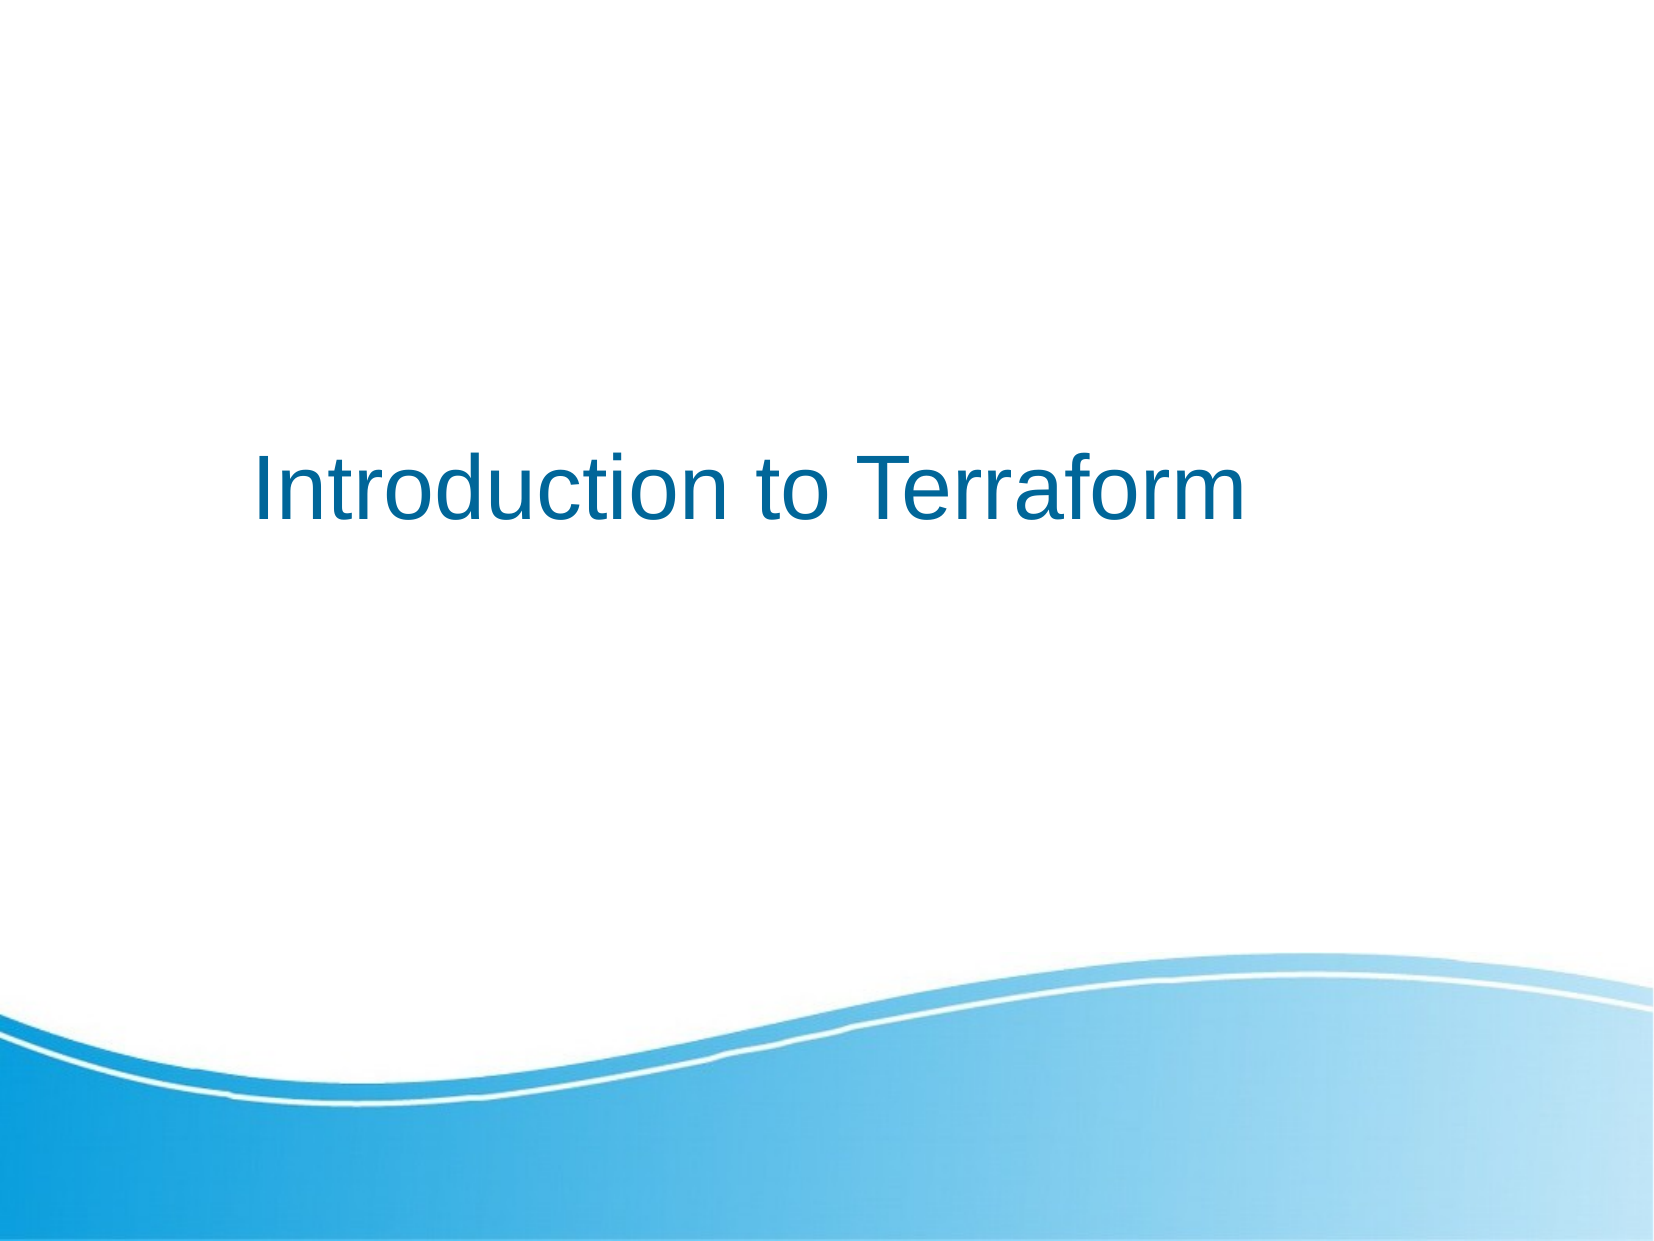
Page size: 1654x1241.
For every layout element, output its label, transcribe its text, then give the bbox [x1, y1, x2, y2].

picture [0, 952, 1654, 1241]
title Introduction to Terraform [0, 384, 1501, 592]
